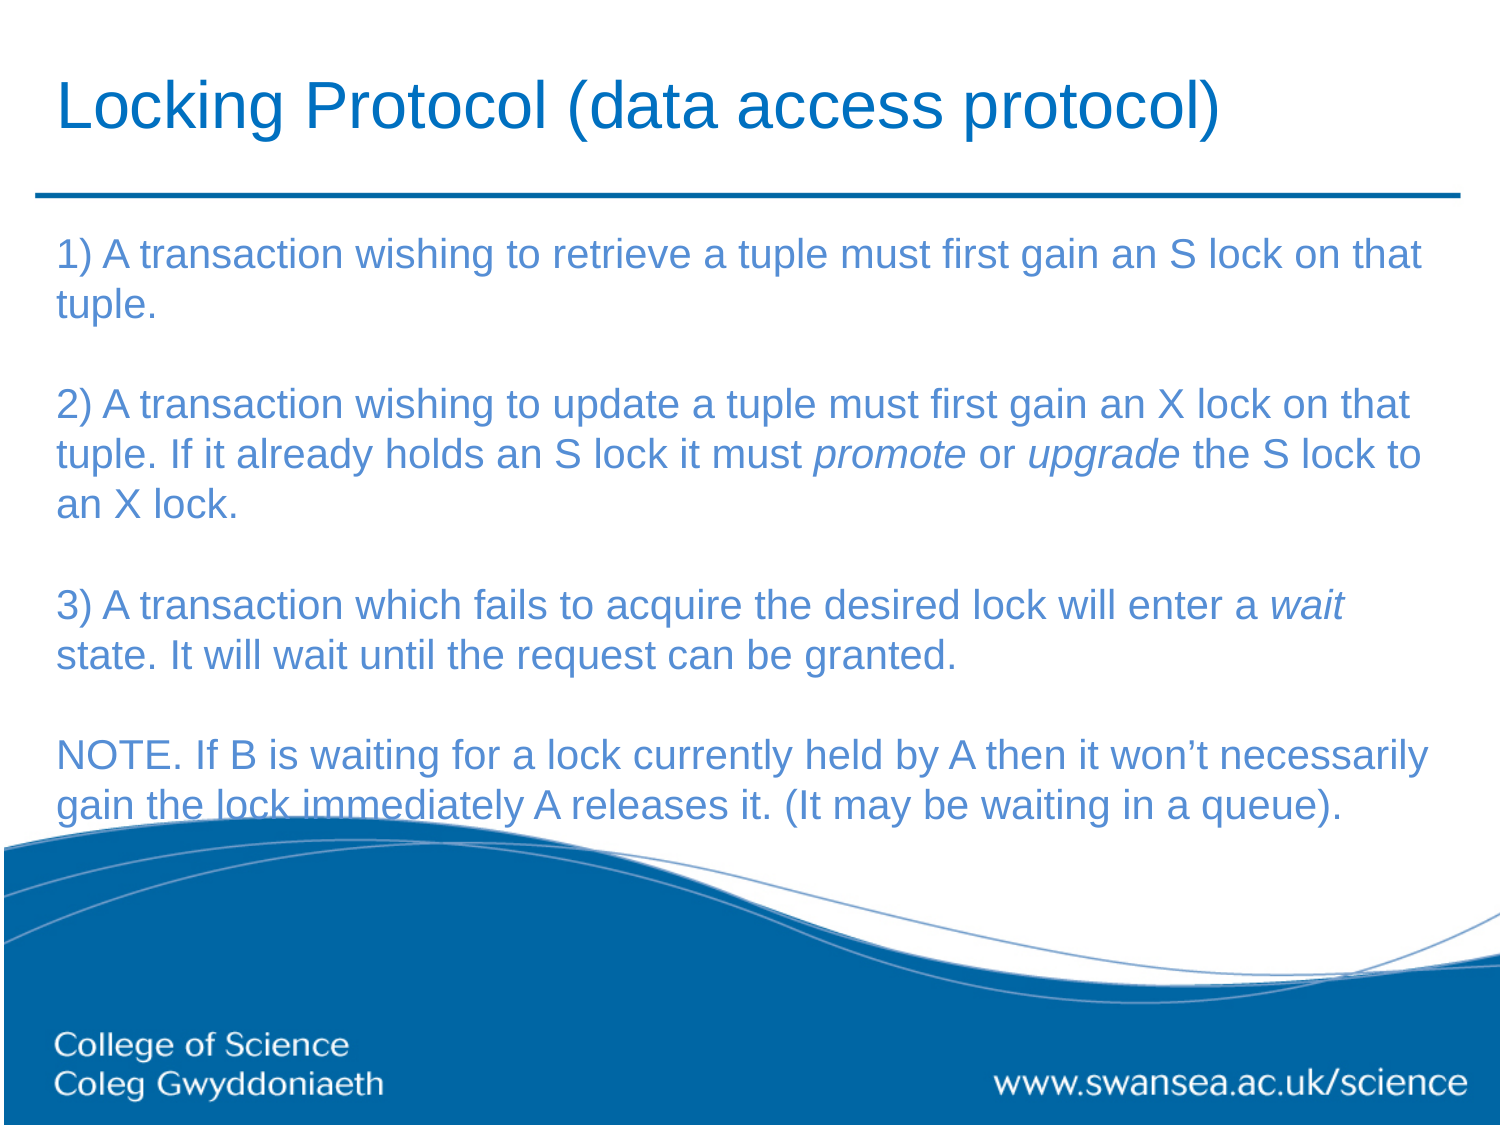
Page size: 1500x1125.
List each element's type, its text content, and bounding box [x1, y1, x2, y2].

text_box 1) A transaction wishing to retrieve a tuple must first gain an S lock on that tuple. 2) A transaction wishing to update a tuple must first gain an X lock on that tuple. If it already holds an S lock it must promote or upgrade the S lock to an X lock. 3) A transaction which fails to acquire the desired lock will enter a wait state. It will wait until the request can be granted. NOTE. If B is waiting for a lock currently held by A then it won’t necessarily gain the lock immediately A releases it. (It may be waiting in a queue). [41, 219, 1459, 835]
text_box Locking Protocol (data access protocol) [41, 54, 1365, 150]
picture [4, 8, 1500, 1125]
